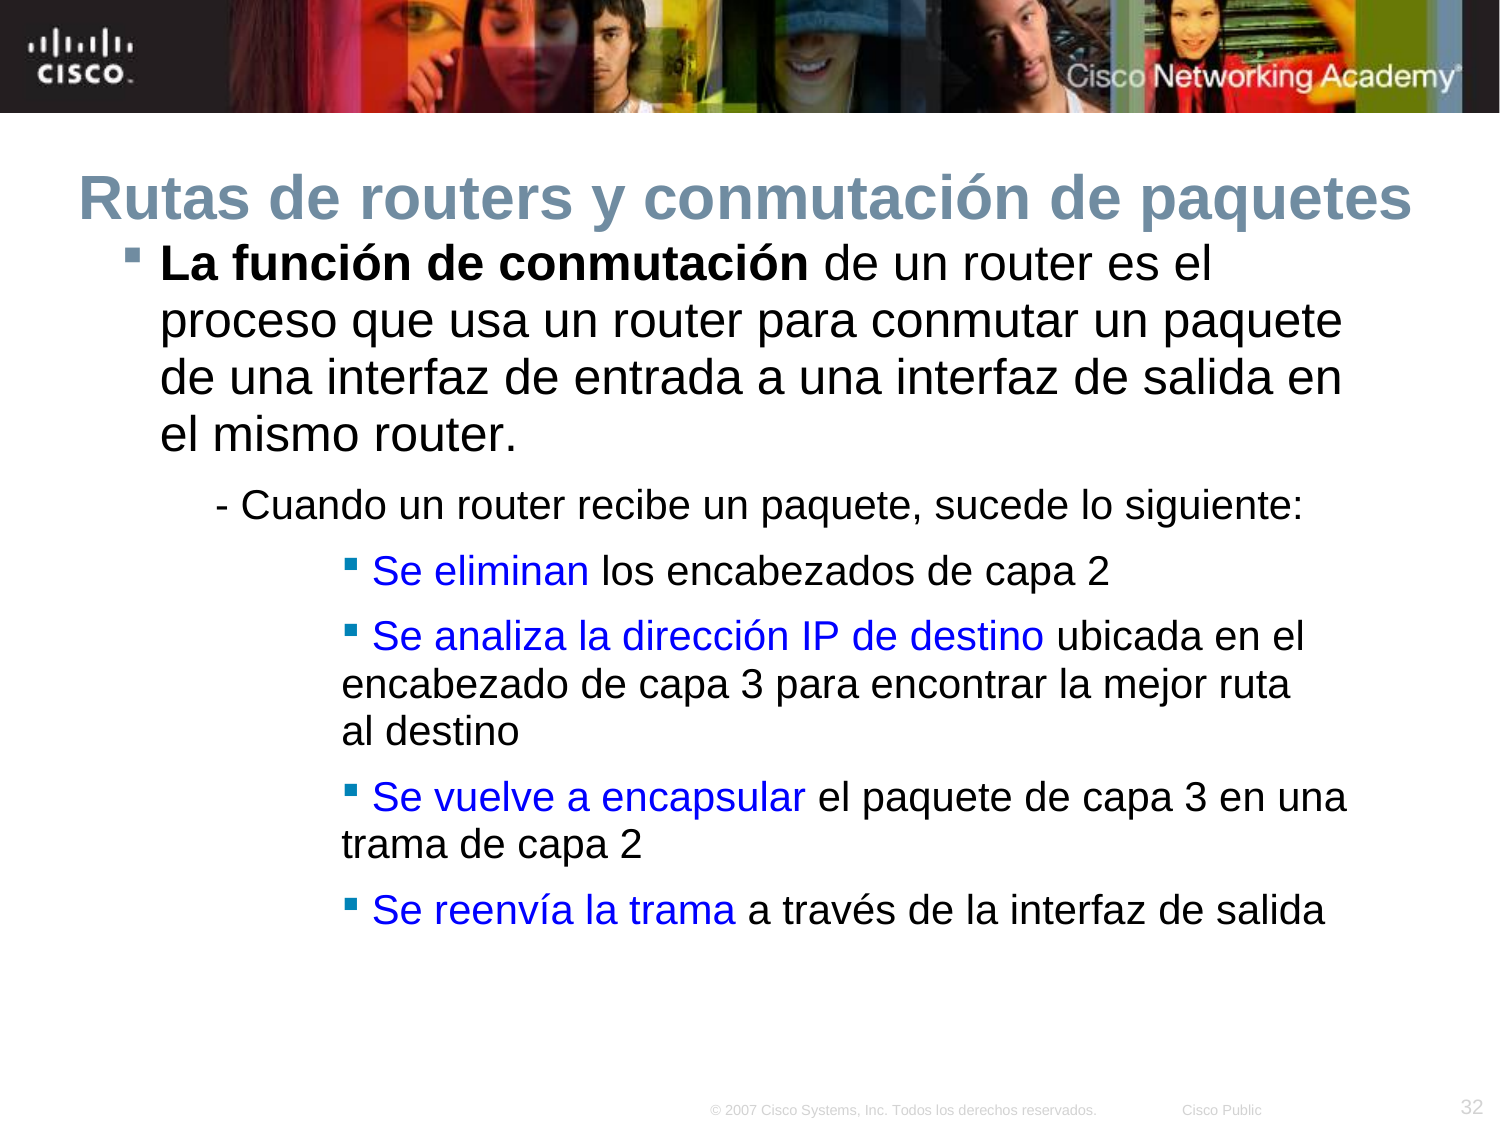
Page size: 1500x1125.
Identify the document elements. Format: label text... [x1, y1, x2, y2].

title Rutas de routers y conmutación de paquetes [64, 102, 1444, 241]
picture [0, 0, 1500, 113]
list La función de conmutación de un router es el proceso que usa un router para conmutar un paquete de una interfaz de entrada a una interfaz de salida en el mismo router. - Cuando un router recibe un paquete, sucede lo siguiente: Se eliminan los encabezados de capa 2 Se analiza la dirección IP de destino ubicada en el encabezado de capa 3 para encontrar la mejor ruta al destino Se vuelve a encapsular el paquete de capa 3 en una trama de capa 2 Se reenvía la trama a través de la interfaz de salida [107, 228, 1418, 1062]
